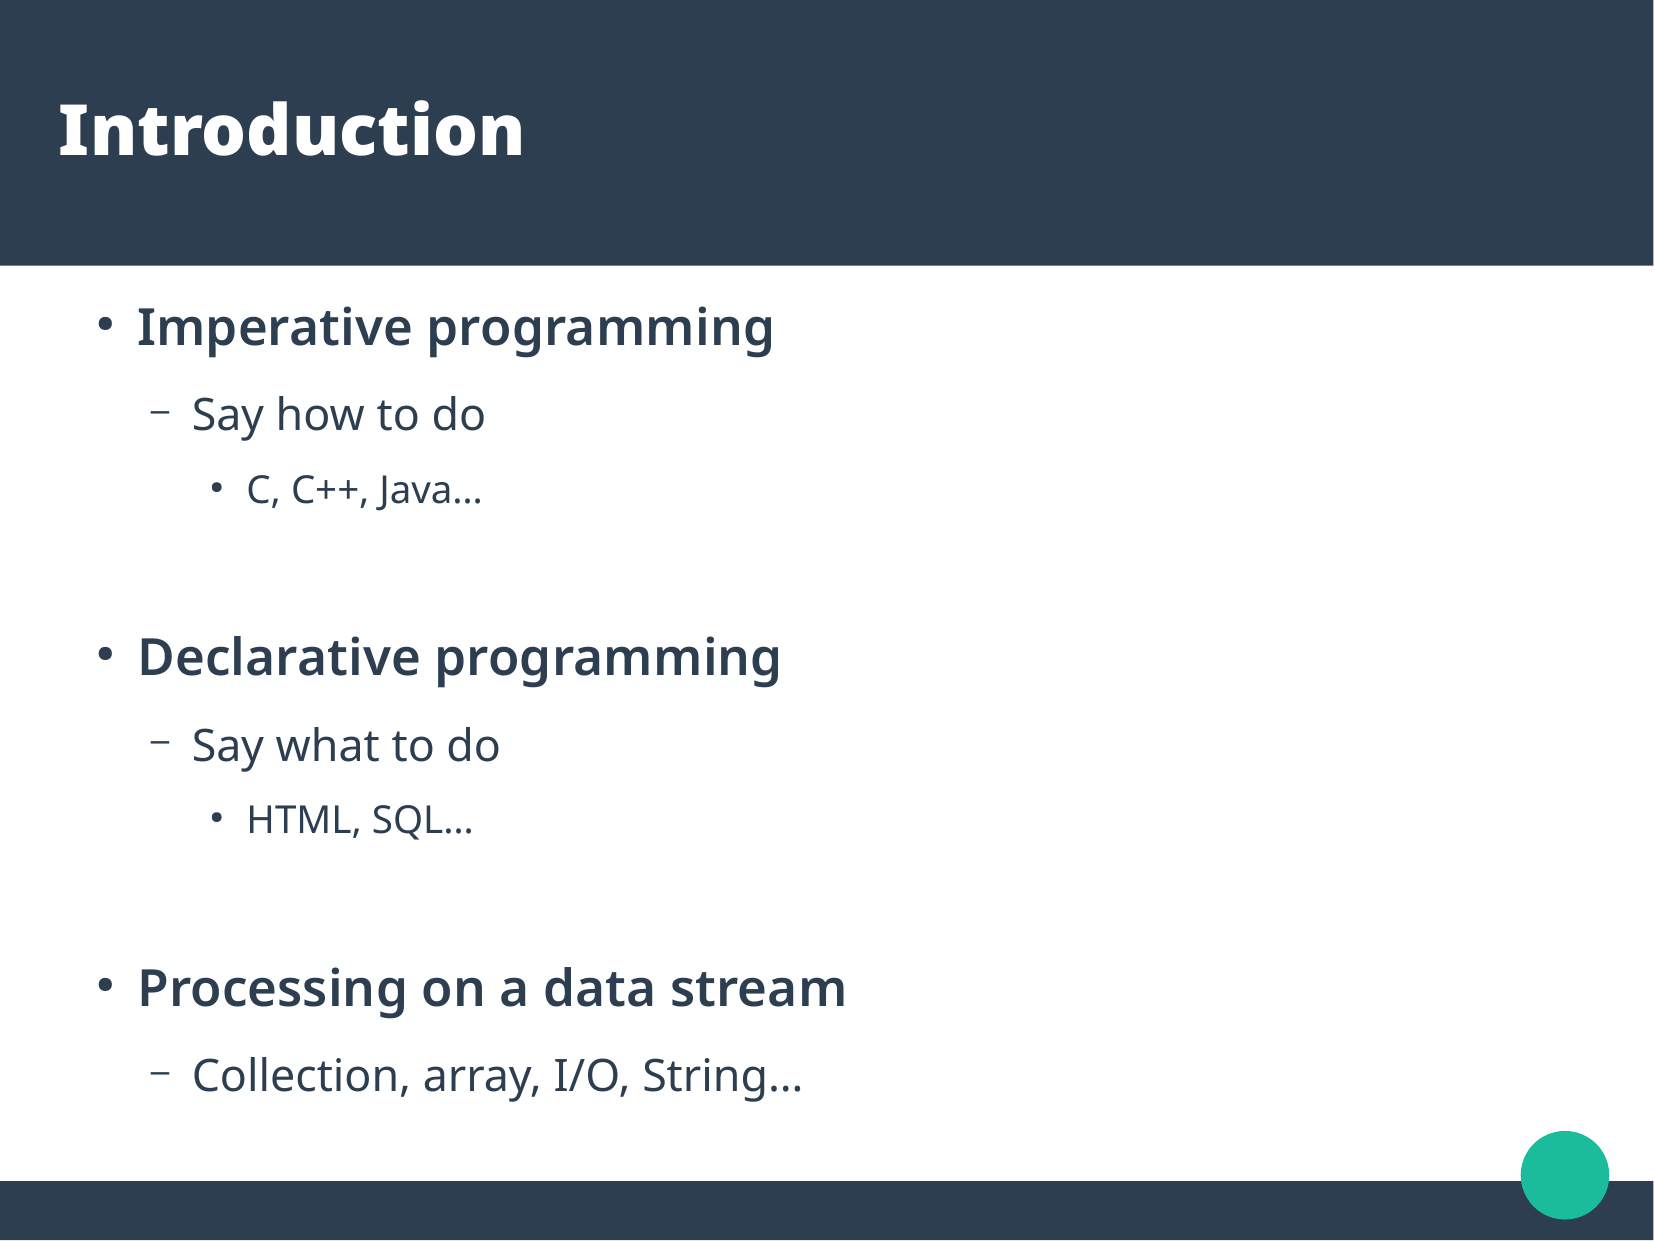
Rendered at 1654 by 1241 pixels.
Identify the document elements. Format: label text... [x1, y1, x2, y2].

title Introduction [59, 49, 1595, 207]
list Imperative programming Say how to do C, C++, Java… Declarative programming Say what to do HTML, SQL… Processing on a data stream Collection, array, I/O, String… [82, 290, 1571, 1111]
